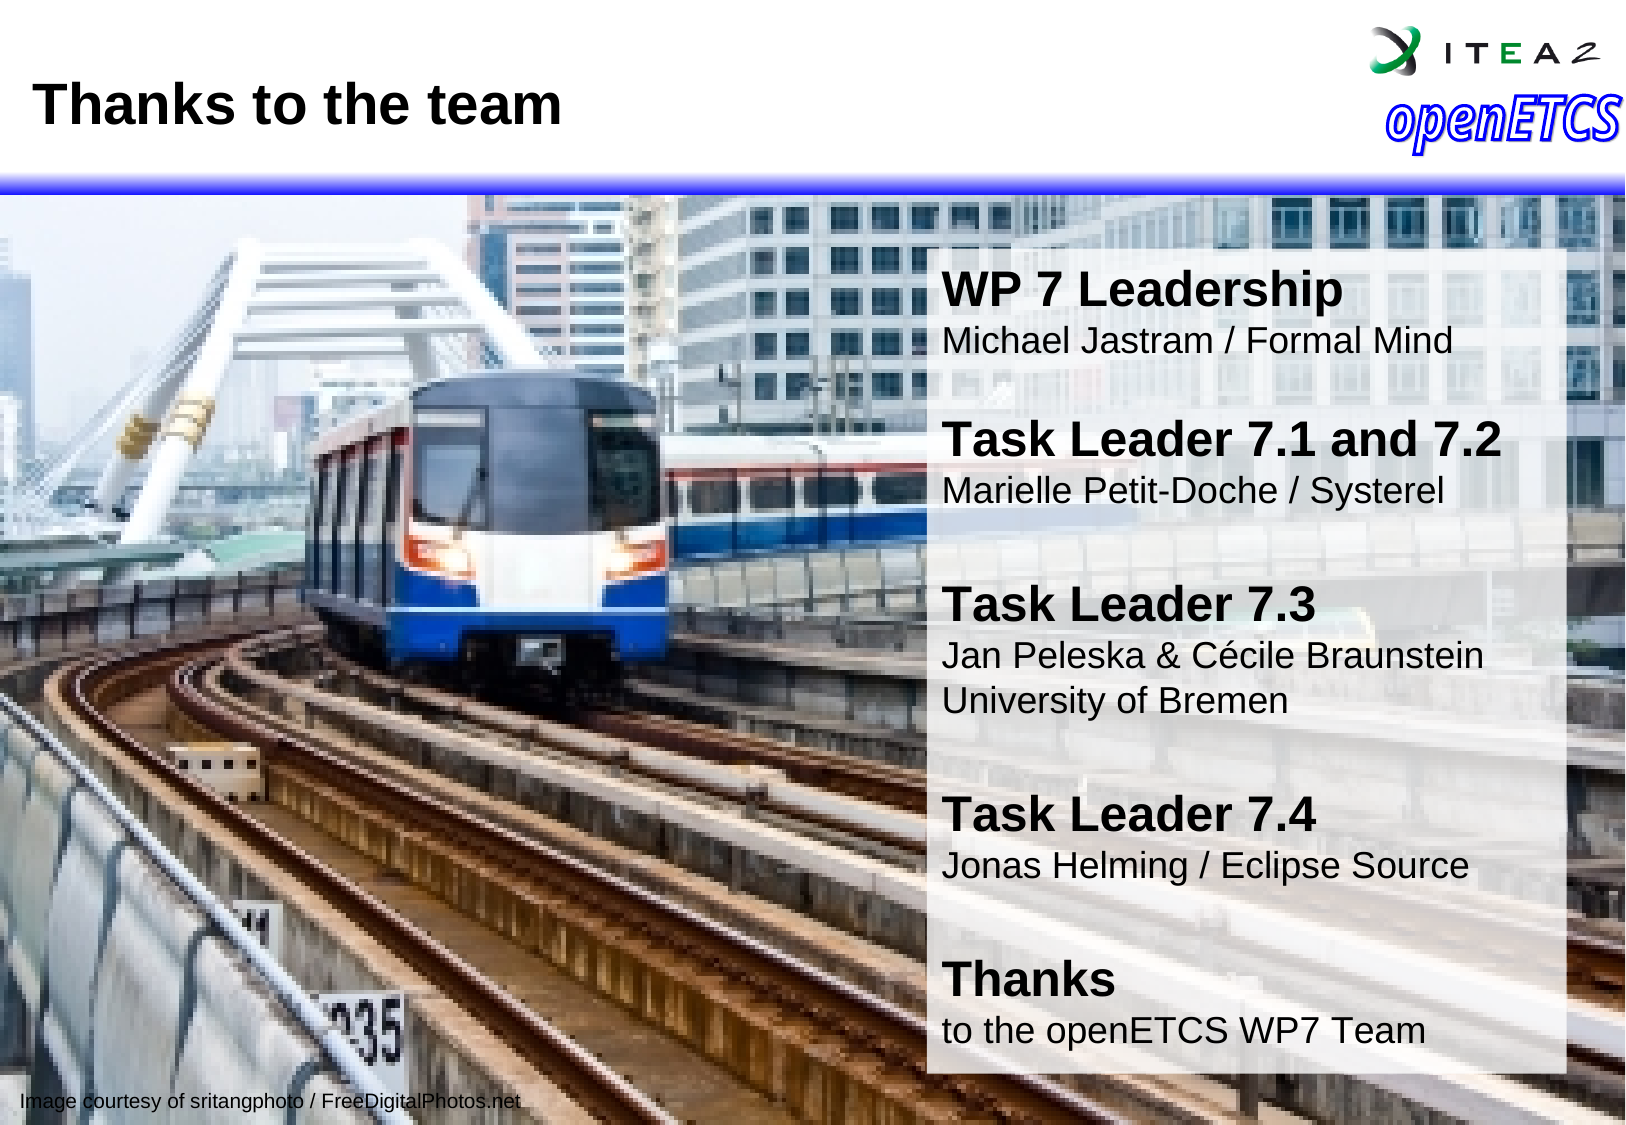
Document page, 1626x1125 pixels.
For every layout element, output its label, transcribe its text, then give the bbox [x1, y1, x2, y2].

picture [1348, 26, 1626, 76]
picture [0, 195, 1626, 1125]
text_box WP 7 Leadership Michael Jastram / Formal Mind Task Leader 7.1 and 7.2 Marielle Petit-Doche / Systerel Task Leader 7.3 Jan Peleska & Cécile Braunstein University of Bremen Task Leader 7.4 Jonas Helming / Eclipse Source Thanks to the openETCS WP7 Team [926, 248, 1567, 1074]
text_box Image courtesy of sritangphoto / FreeDigitalPhotos.net [4, 1080, 661, 1120]
title Thanks to the team [32, 66, 1356, 173]
